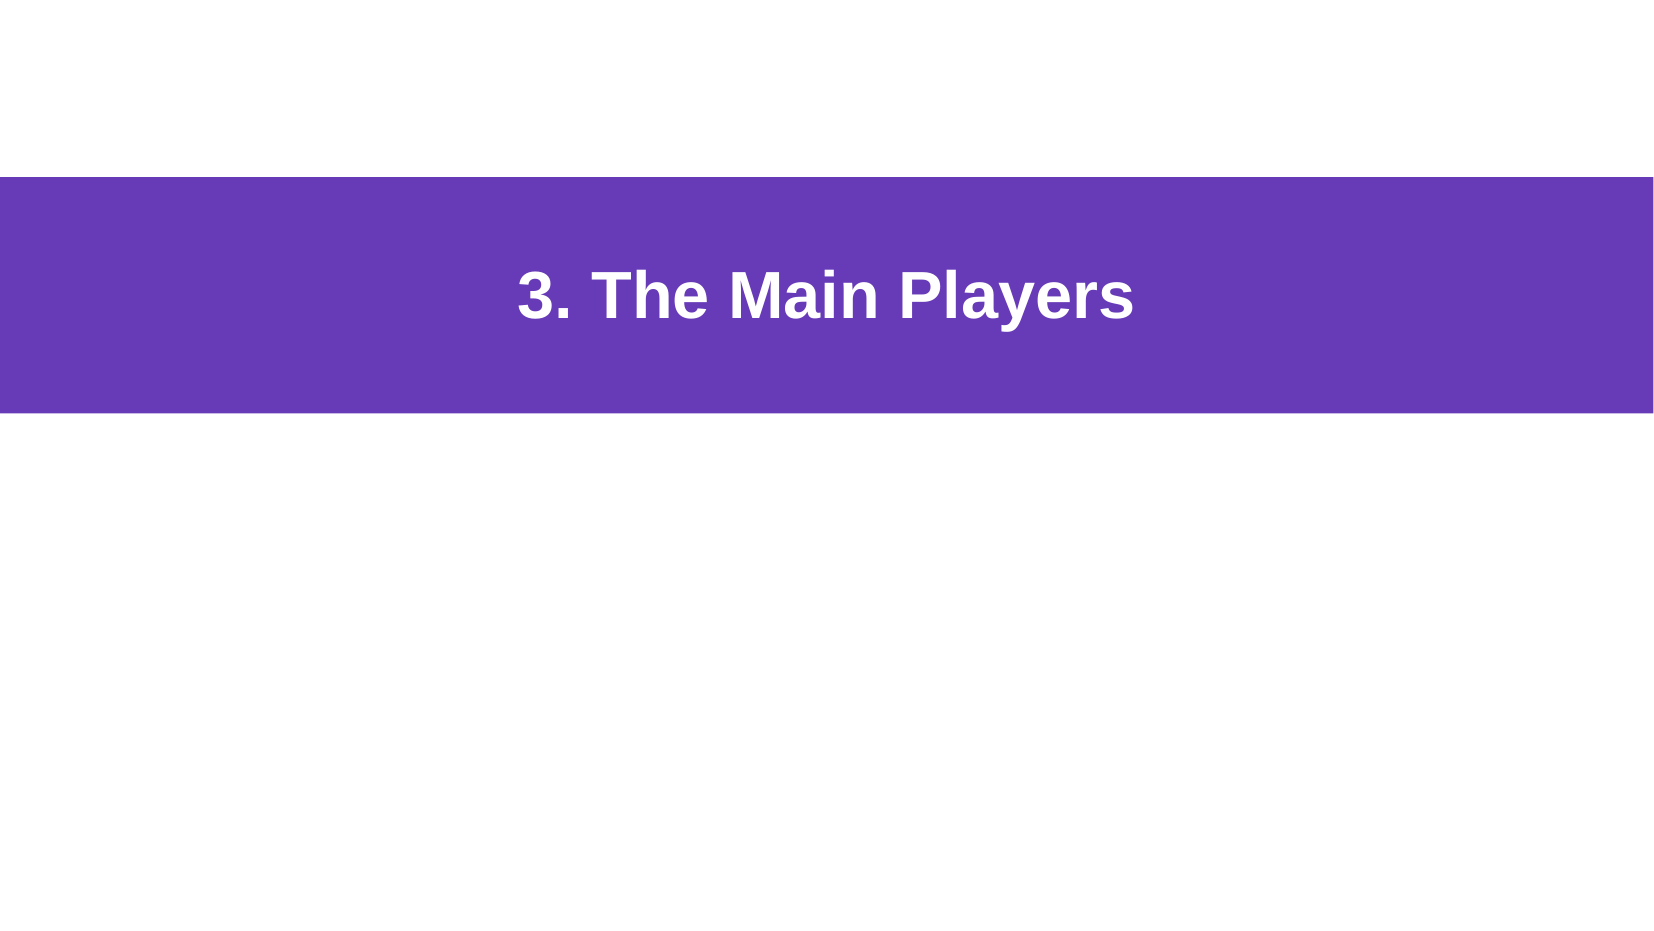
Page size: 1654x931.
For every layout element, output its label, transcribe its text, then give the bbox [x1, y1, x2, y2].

title 3. The Main Players [0, 177, 1654, 414]
